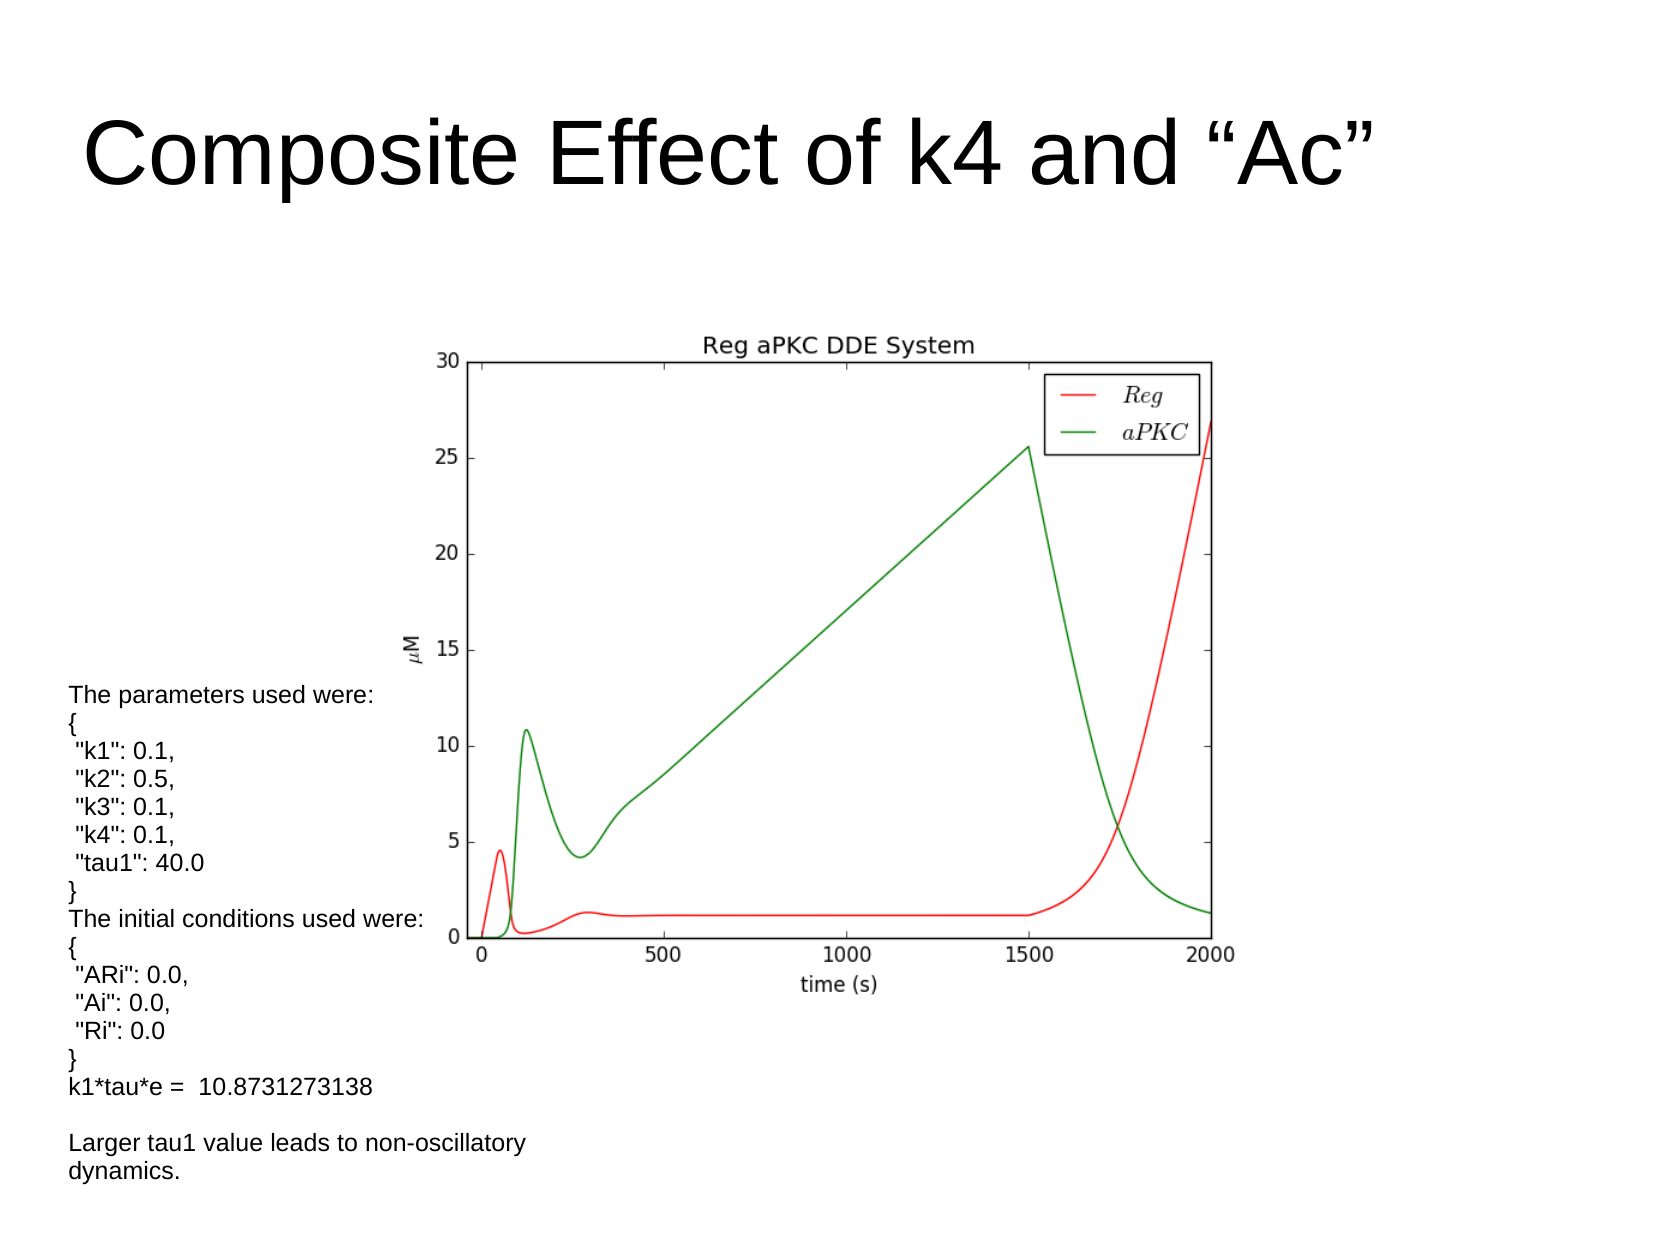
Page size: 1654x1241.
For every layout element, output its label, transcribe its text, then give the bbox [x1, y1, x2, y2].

text_box The parameters used were: { "k1": 0.1, "k2": 0.5, "k3": 0.1, "k4": 0.1, "tau1": 40.0 } The initial conditions used were: { "ARi": 0.0, "Ai": 0.0, "Ri": 0.0 } k1*tau*e = 10.8731273138 Larger tau1 value leads to non-oscillatory dynamics. [53, 673, 626, 1241]
picture [347, 290, 1307, 1010]
title Composite Effect of k4 and “Ac” [82, 49, 1571, 257]
